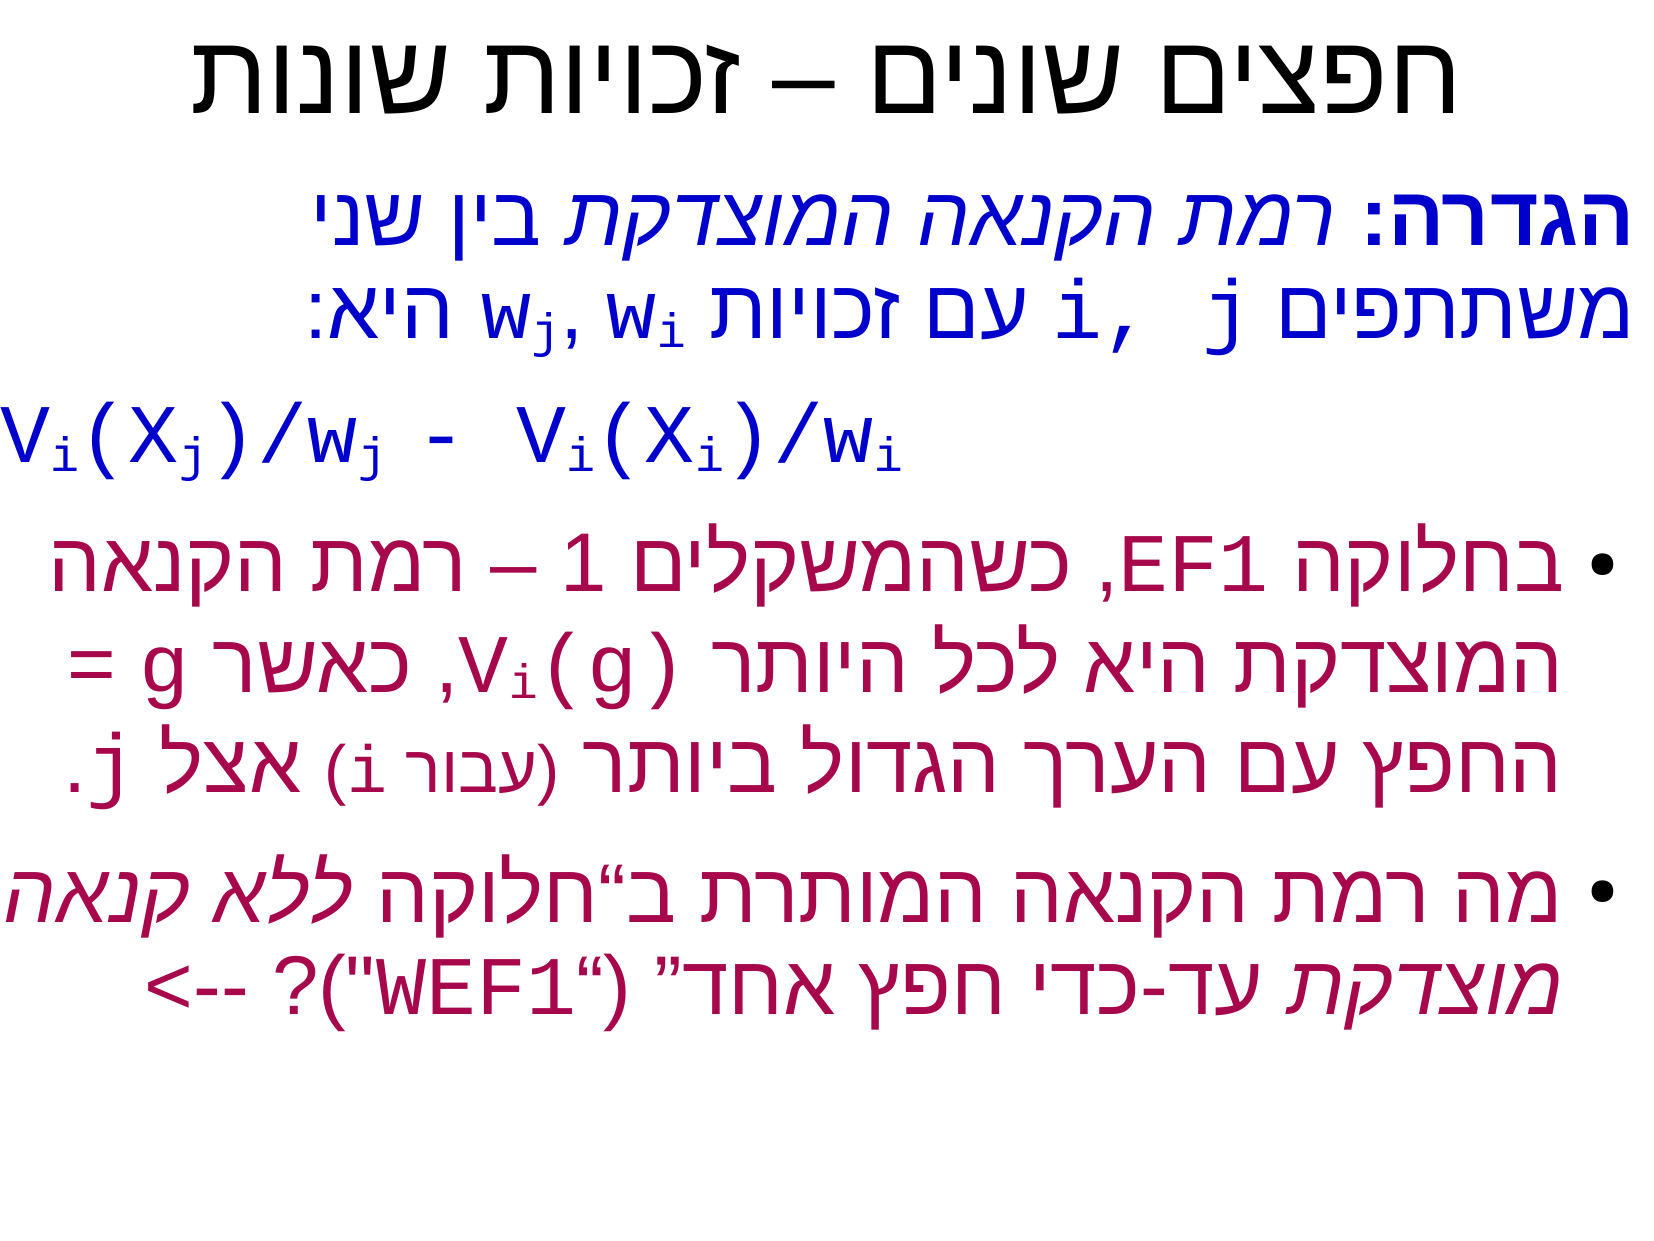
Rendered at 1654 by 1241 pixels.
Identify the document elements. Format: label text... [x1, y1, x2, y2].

list הגדרה: רמת הקנאה המוצדקת בין שני משתתפים i, j עם זכויות wj, wi היא: Vi(Xj)/wj - Vi(Xi)/wi בחלוקה EF1, כשהמשקלים 1 – רמת הקנאה המוצדקת היא לכל היותר Vi(g), כאשר g = החפץ עם הערך הגדול ביותר (עבור i) אצל j. מה רמת הקנאה המותרת ב“חלוקה ללא קנאה מוצדקת עד-כדי חפץ אחד” (“WEF1")? --> [0, 170, 1636, 1241]
title חפצים שונים – זכויות שונות [0, 0, 1654, 151]
